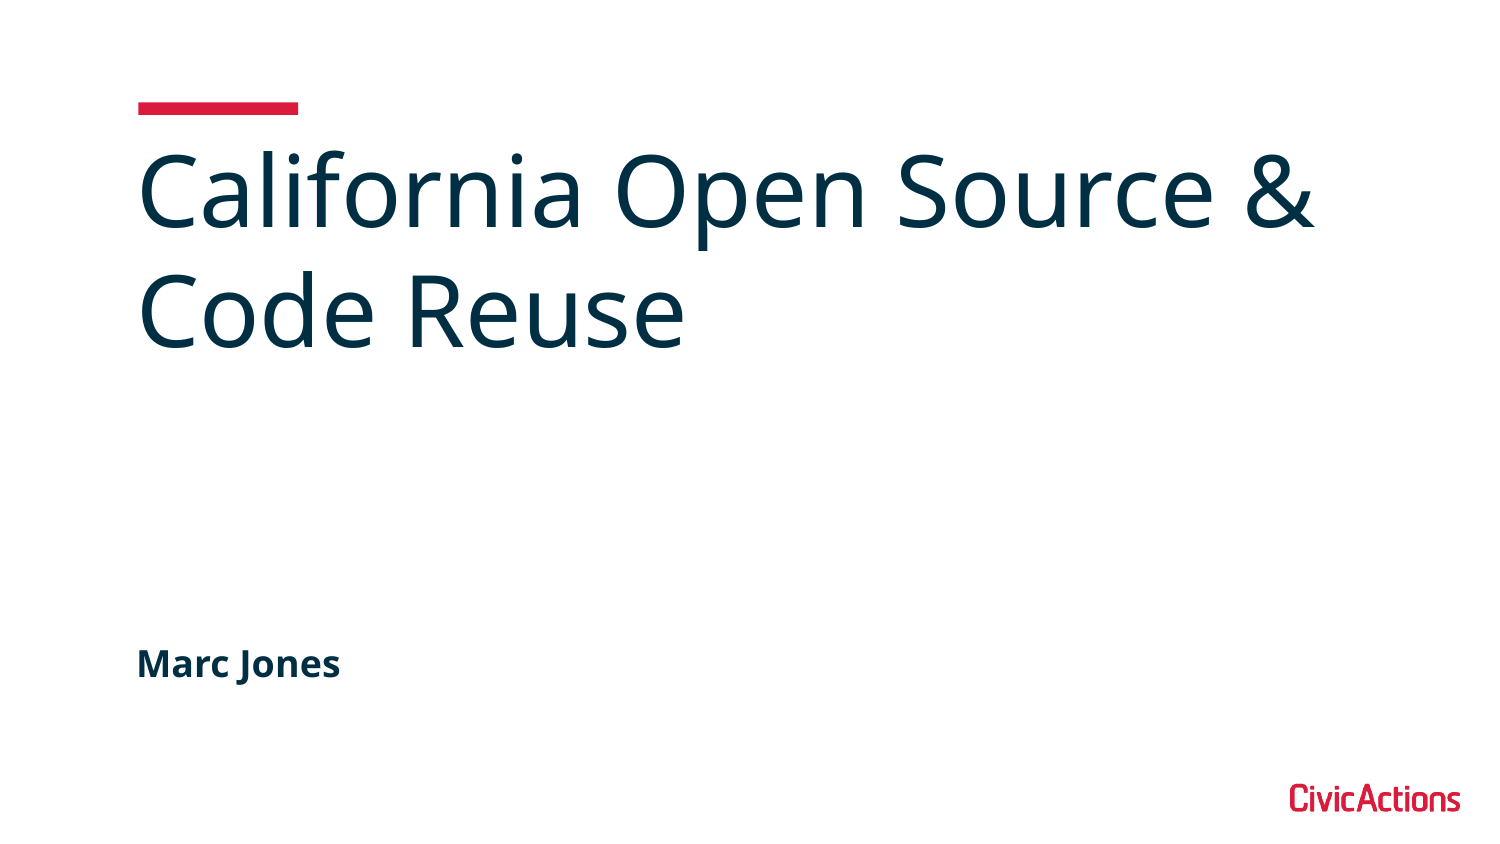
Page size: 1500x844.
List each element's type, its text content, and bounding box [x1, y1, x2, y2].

title California Open Source & Code Reuse [121, 112, 1375, 413]
picture [1290, 783, 1460, 812]
text_box Marc Jones [121, 624, 974, 750]
